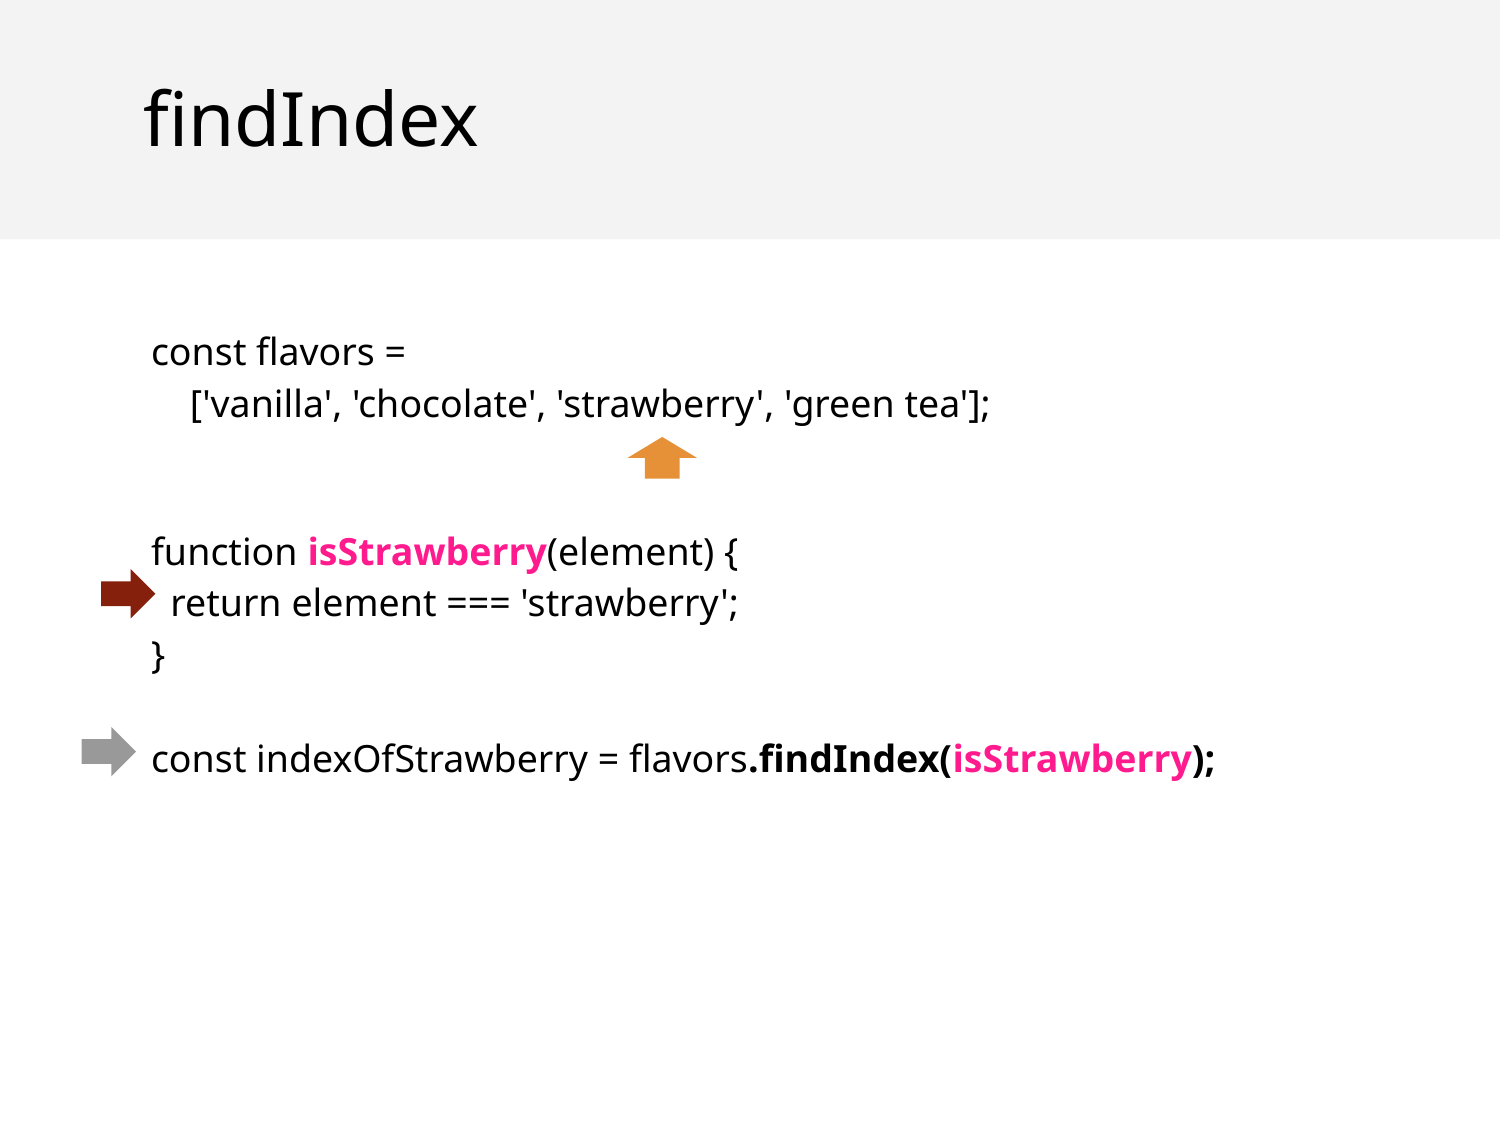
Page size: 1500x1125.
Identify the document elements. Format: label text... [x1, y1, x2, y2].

text_box function isStrawberry(element) { return element === 'strawberry'; } const indexOfStrawberry = flavors.findIndex(isStrawberry); [135, 505, 1380, 807]
text_box [627, 436, 697, 479]
text_box [101, 568, 156, 619]
text_box [81, 726, 137, 777]
text_box const flavors = ['vanilla', 'chocolate', 'strawberry', 'green tea']; [135, 306, 1380, 448]
title findIndex [128, 56, 1372, 183]
